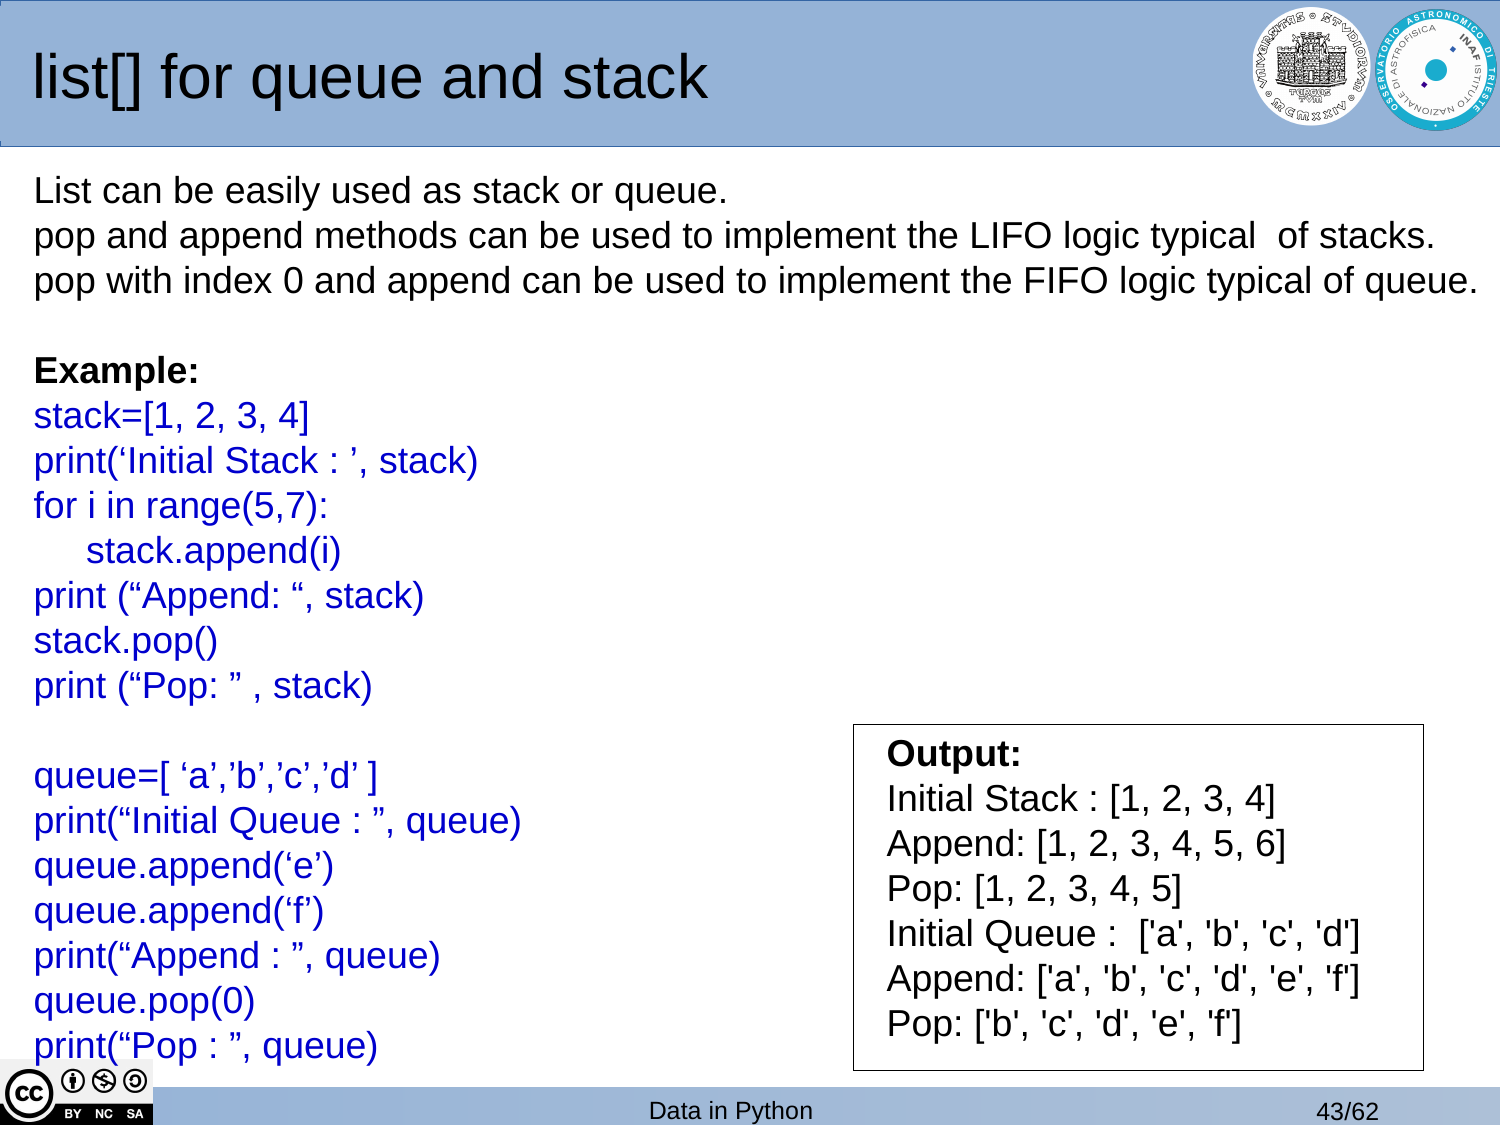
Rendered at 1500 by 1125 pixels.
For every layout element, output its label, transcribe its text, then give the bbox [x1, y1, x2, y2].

list Output: Initial Stack : [1, 2, 3, 4] Append: [1, 2, 3, 4, 5, 6] Pop: [1, 2, 3, 4, 5] Initial Queue : ['a', 'b', 'c', 'd'] Append: ['a', 'b', 'c', 'd', 'e', 'f'] Pop: ['b', 'c', 'd', 'e', 'f'] [871, 675, 1474, 1086]
picture [0, 1059, 153, 1125]
text_box list[] for queue and stack [0, 5, 1253, 141]
picture [1253, 0, 1500, 156]
list List can be easily used as stack or queue. pop and append methods can be used to implement the LIFO logic typical of stacks. pop with index 0 and append can be used to implement the FIFO logic typical of queue. Example: stack=[1, 2, 3, 4] print(‘Initial Stack : ’, stack) for i in range(5,7): stack.append(i) print (“Append: “, stack) stack.pop() print (“Pop: ” , stack) queue=[ ‘a’,’b’,’c’,’d’ ] print(“Initial Queue : ”, queue) queue.append(‘e’) queue.append(‘f’) print(“Append : ”, queue) queue.pop(0) print(“Pop : ”, queue) [18, 158, 1500, 1071]
text_box [853, 724, 1424, 1071]
